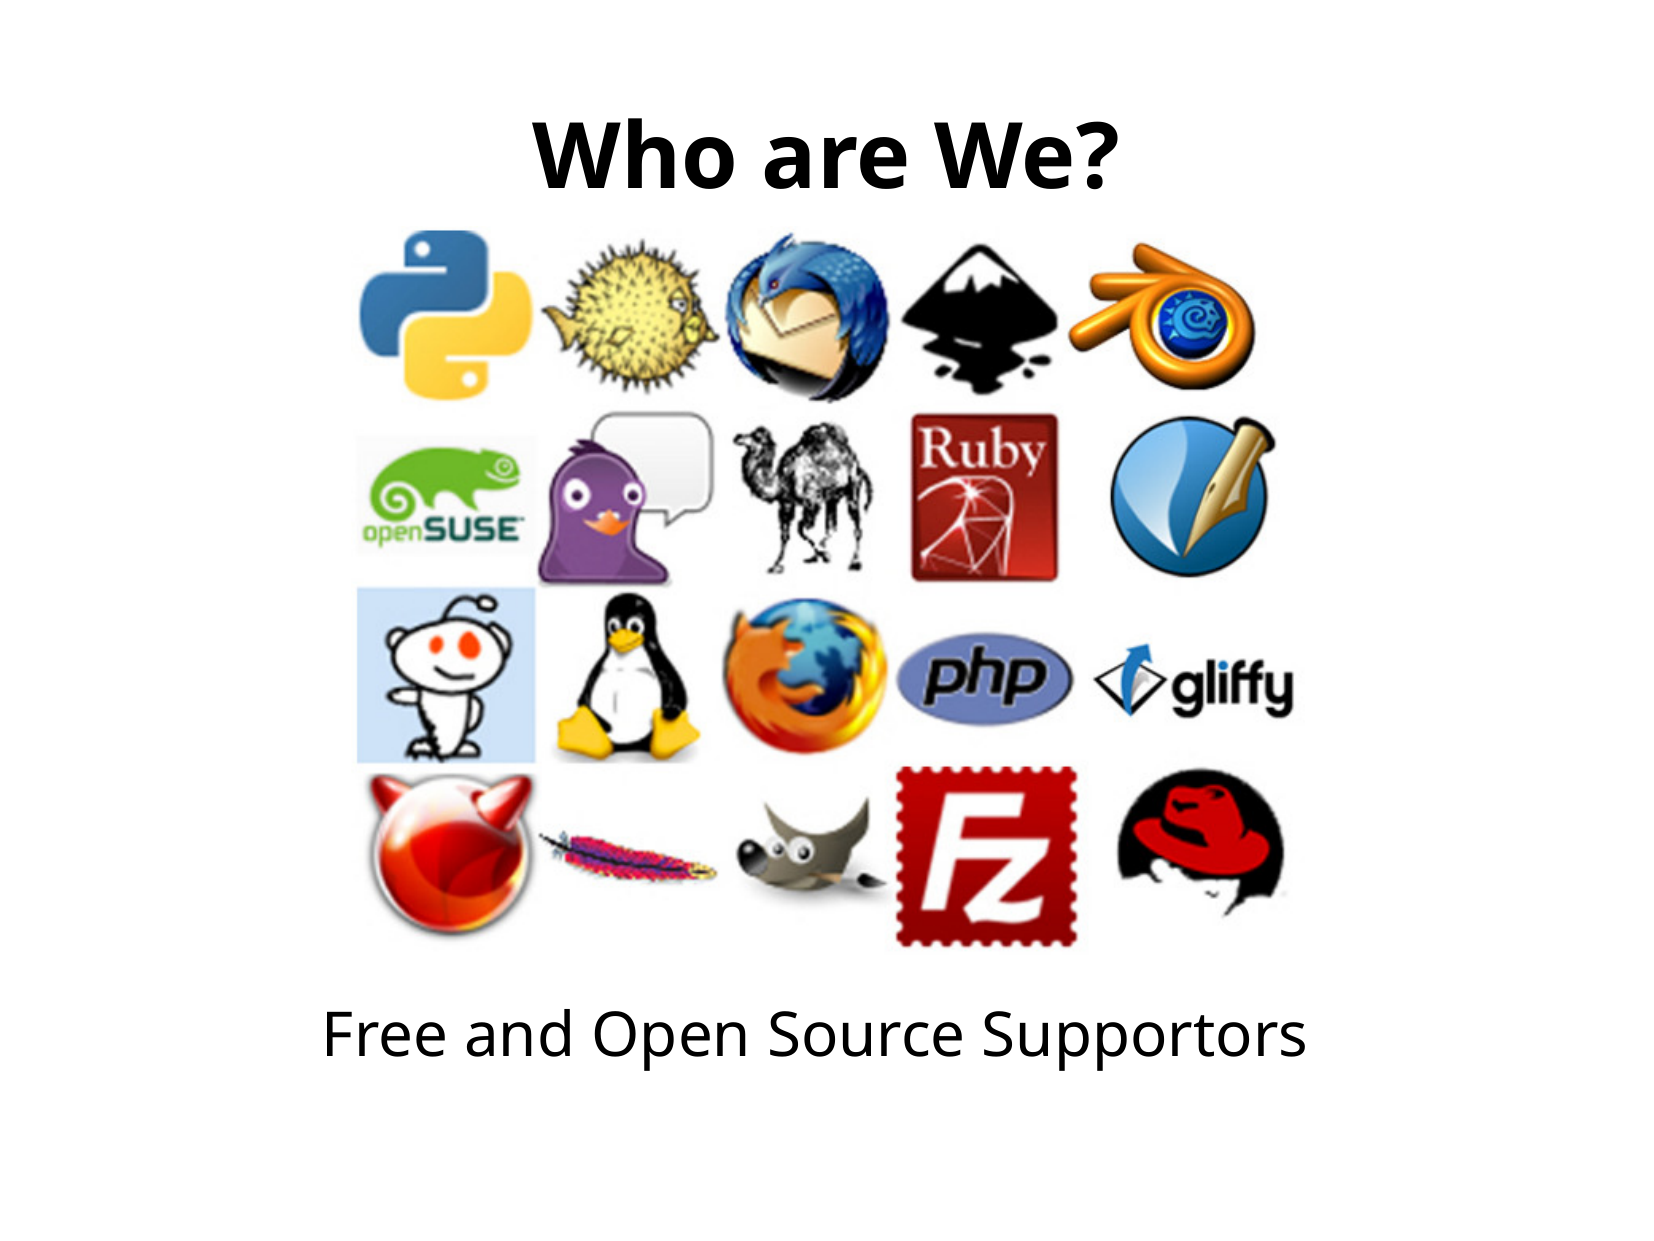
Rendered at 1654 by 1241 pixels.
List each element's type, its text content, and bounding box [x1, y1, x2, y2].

picture [351, 226, 1305, 961]
list Free and Open Source Supportors [86, 990, 1545, 1075]
title Who are We? [82, 49, 1571, 257]
